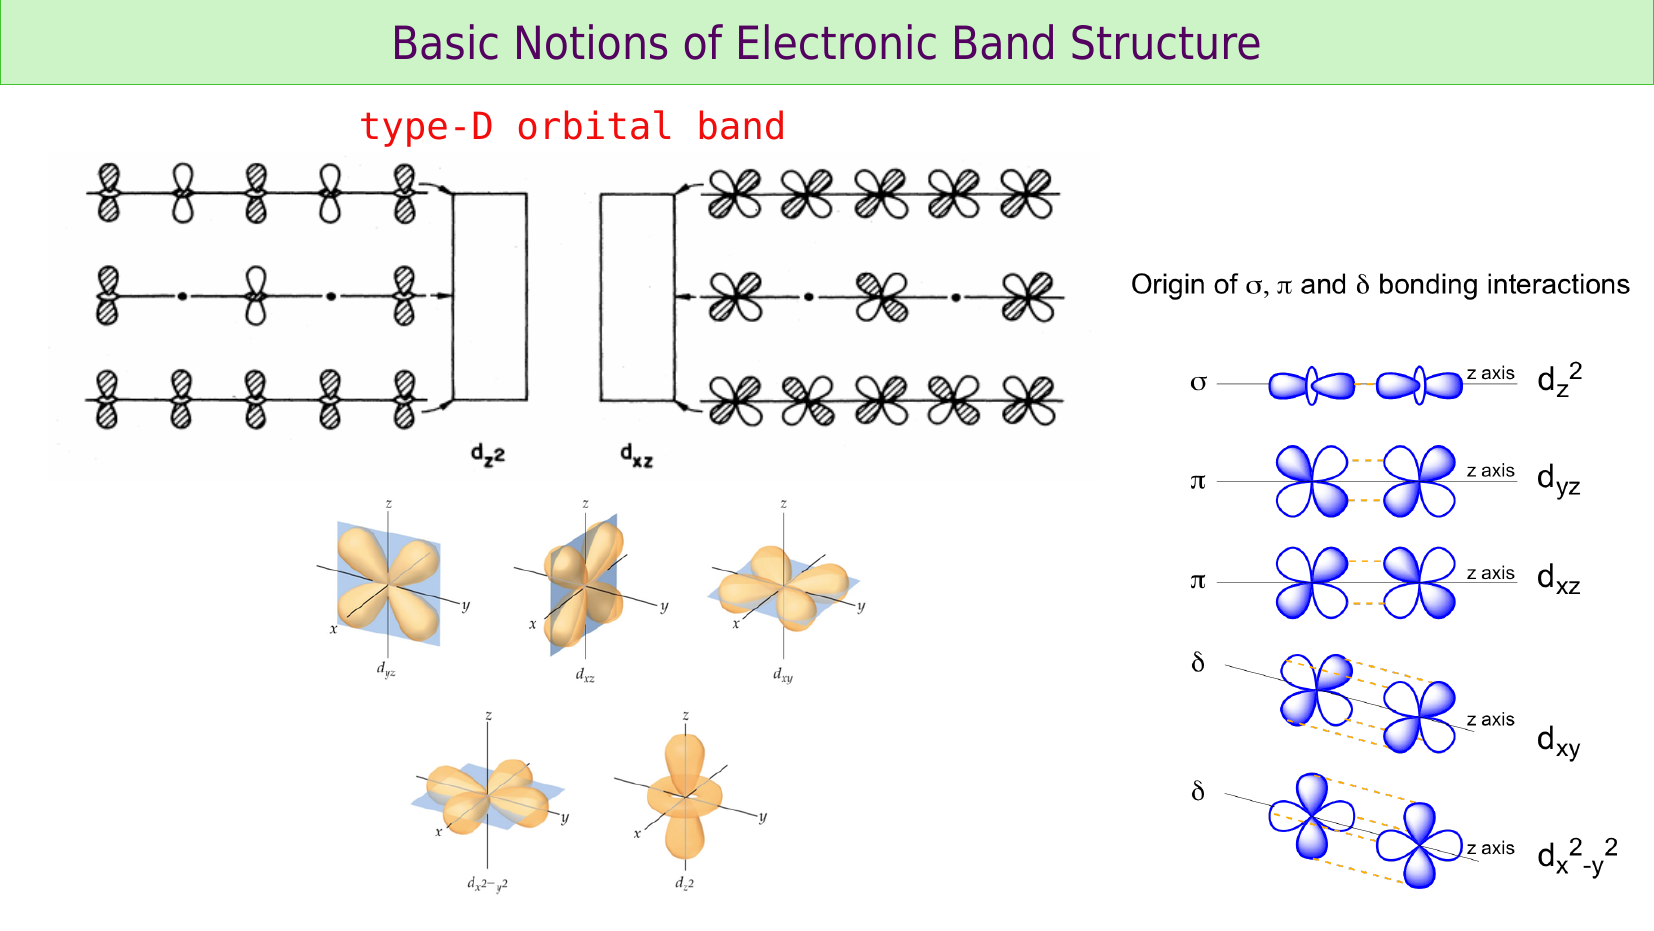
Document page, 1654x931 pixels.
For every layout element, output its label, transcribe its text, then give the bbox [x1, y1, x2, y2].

picture [48, 153, 1100, 482]
text_box Basic Notions of Electronic Band Structure [376, 9, 1278, 78]
text_box [0, 0, 1654, 85]
picture [313, 495, 870, 898]
picture [1126, 263, 1633, 895]
text_box type-D orbital band [344, 96, 802, 156]
